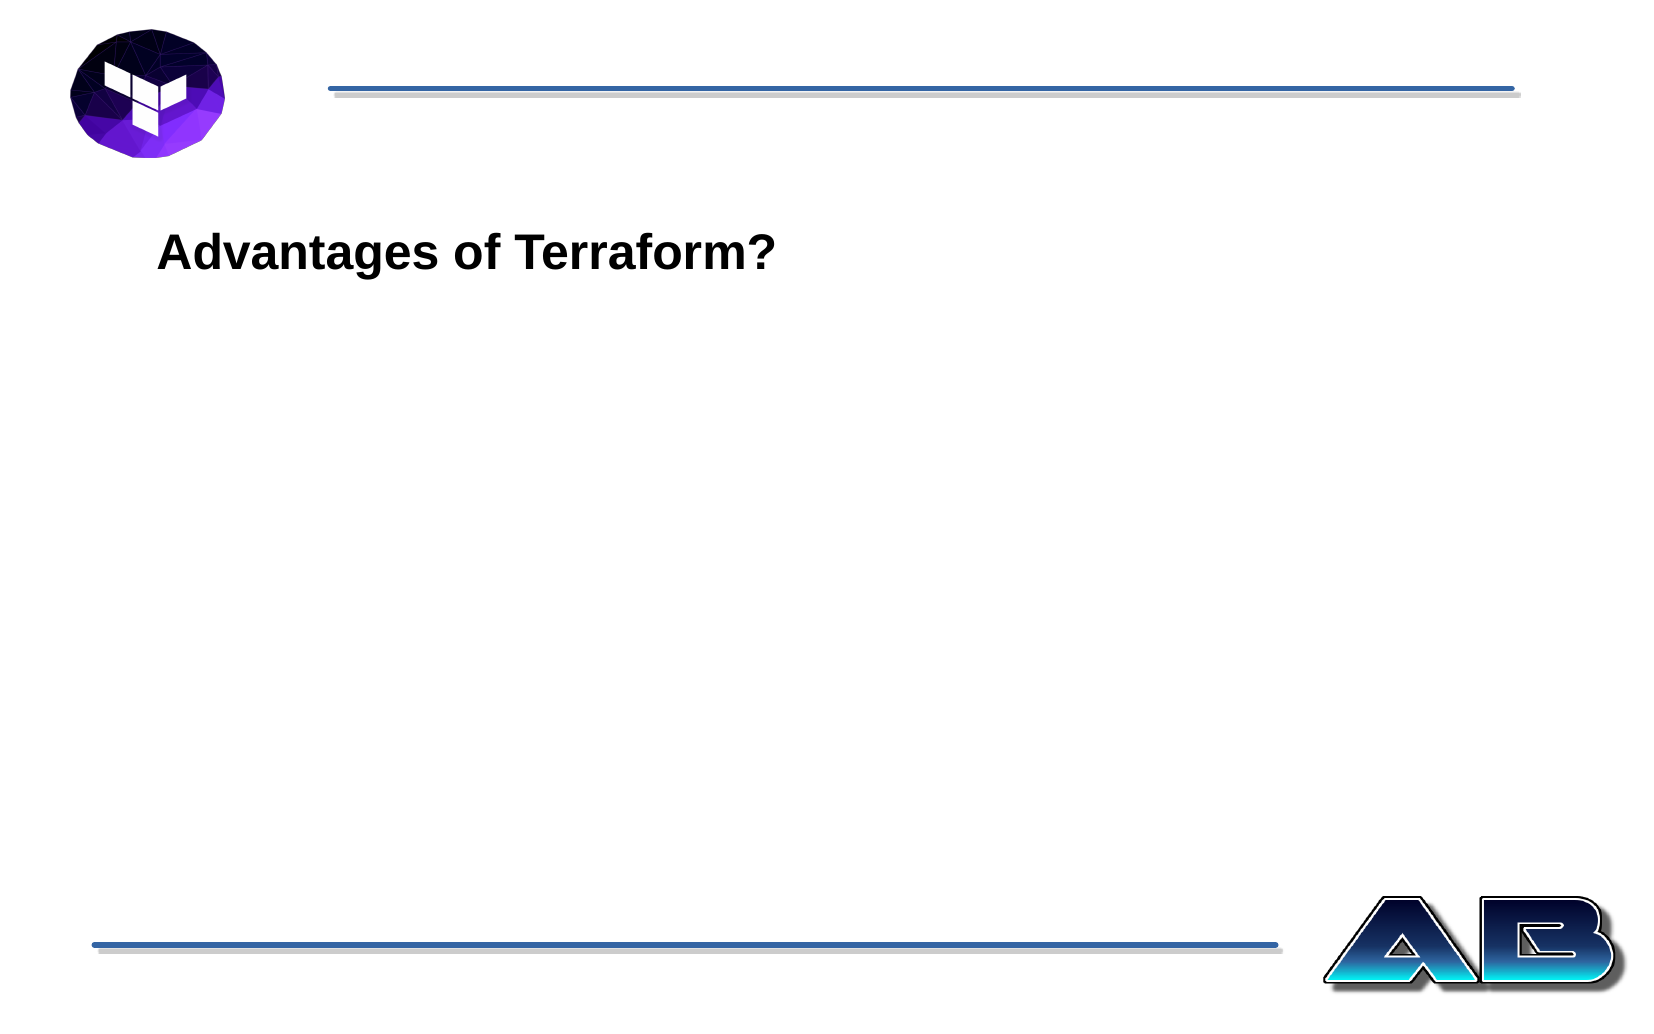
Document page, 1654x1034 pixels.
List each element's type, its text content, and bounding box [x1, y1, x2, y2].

picture [70, 29, 225, 158]
text_box Advantages of Terraform? [141, 216, 1583, 295]
picture [1322, 896, 1630, 996]
